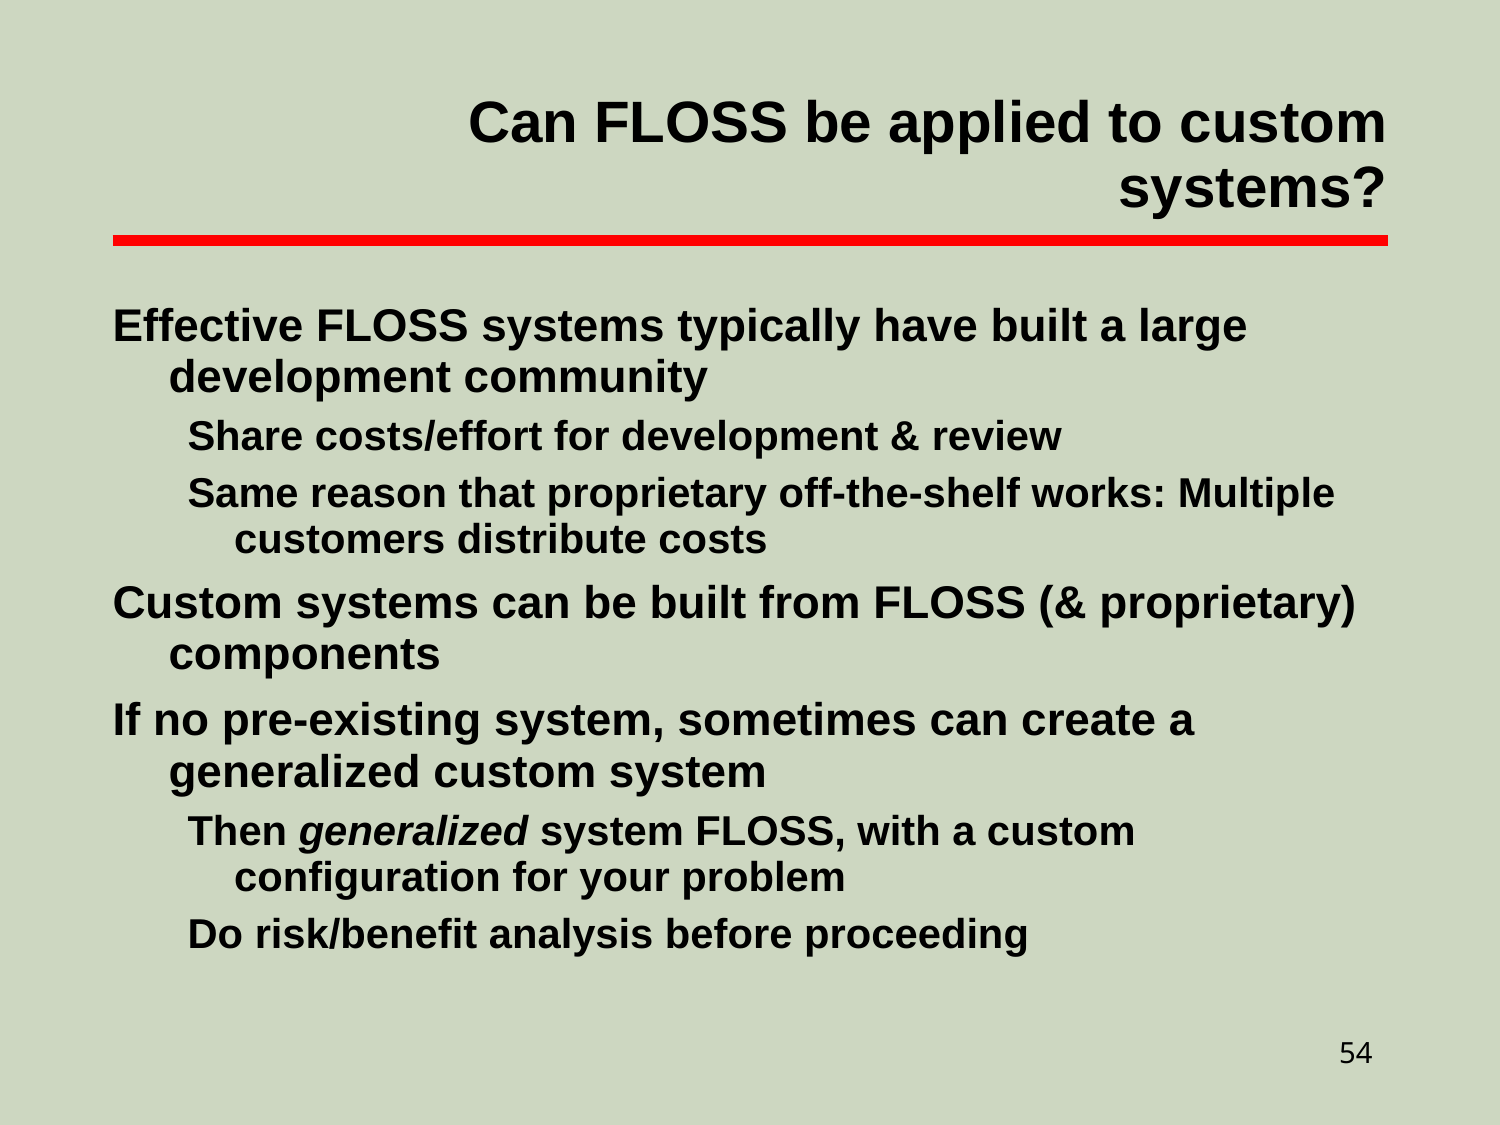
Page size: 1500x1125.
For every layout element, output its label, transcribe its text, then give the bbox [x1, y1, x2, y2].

list Effective FLOSS systems typically have built a large development community Share costs/effort for development & review Same reason that proprietary off-the-shelf works: Multiple customers distribute costs Custom systems can be built from FLOSS (& proprietary) components If no pre-existing system, sometimes can create a generalized custom system Then generalized system FLOSS, with a custom configuration for your problem Do risk/benefit analysis before proceeding [112, 299, 1388, 1120]
title Can FLOSS be applied to custom systems? [337, 79, 1388, 230]
